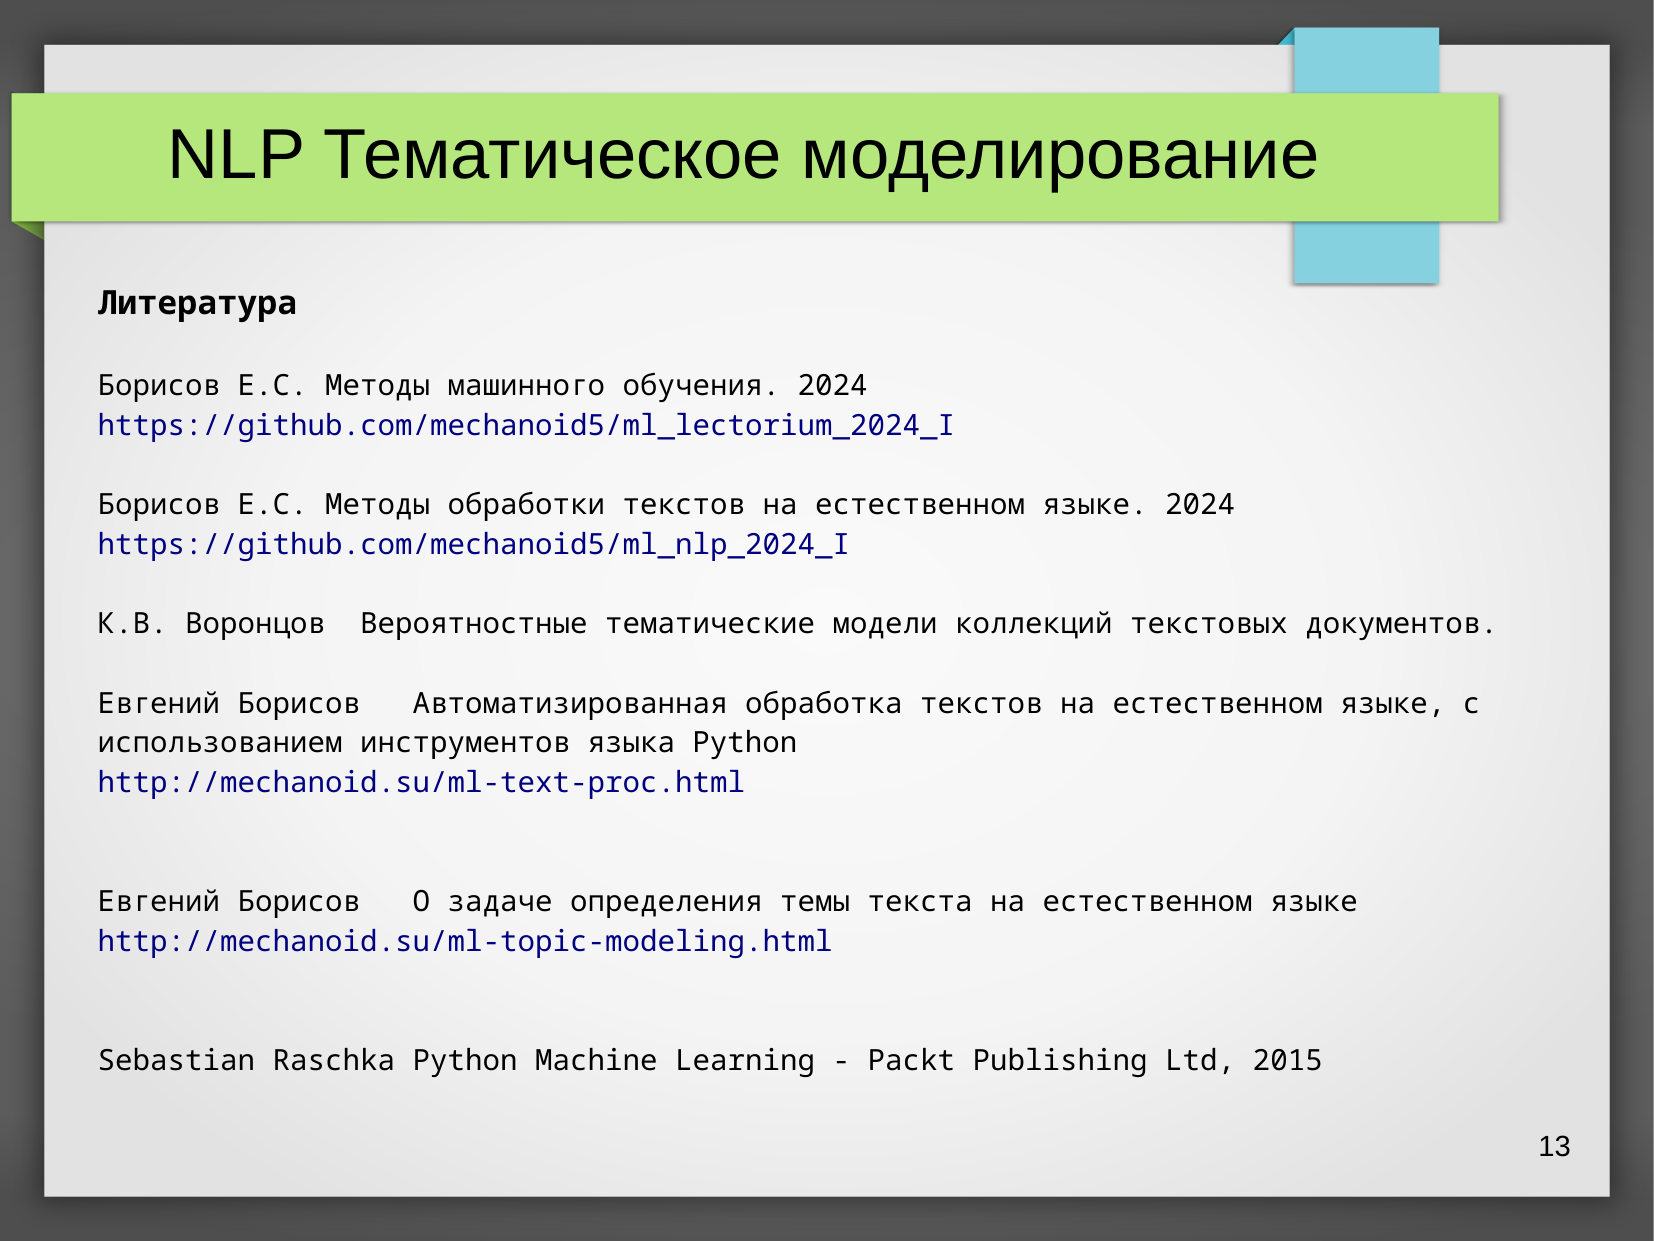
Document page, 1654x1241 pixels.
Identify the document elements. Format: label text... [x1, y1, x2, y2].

title NLP Тематическое моделирование [82, 113, 1406, 194]
text_box Литература Борисов Е.С. Методы машинного обучения. 2024 https://github.com/mechanoid5/ml_lectorium_2024_I Борисов Е.С. Методы обработки текстов на естественном языке. 2024 https://github.com/mechanoid5/ml_nlp_2024_I К.В. Воронцов Вероятностные тематические модели коллекций текстовых документов. Евгений Борисов Автоматизированная обработка текстов на естественном языке, с использованием инструментов языка Python http://mechanoid.su/ml-text-proc.html Евгений Борисов О задаче определения темы текста на естественном языке http://mechanoid.su/ml-topic-modeling.html Sebastian Raschka Python Machine Learning - Packt Publishing Ltd, 2015 [82, 271, 1607, 1072]
picture [0, 0, 1654, 1241]
